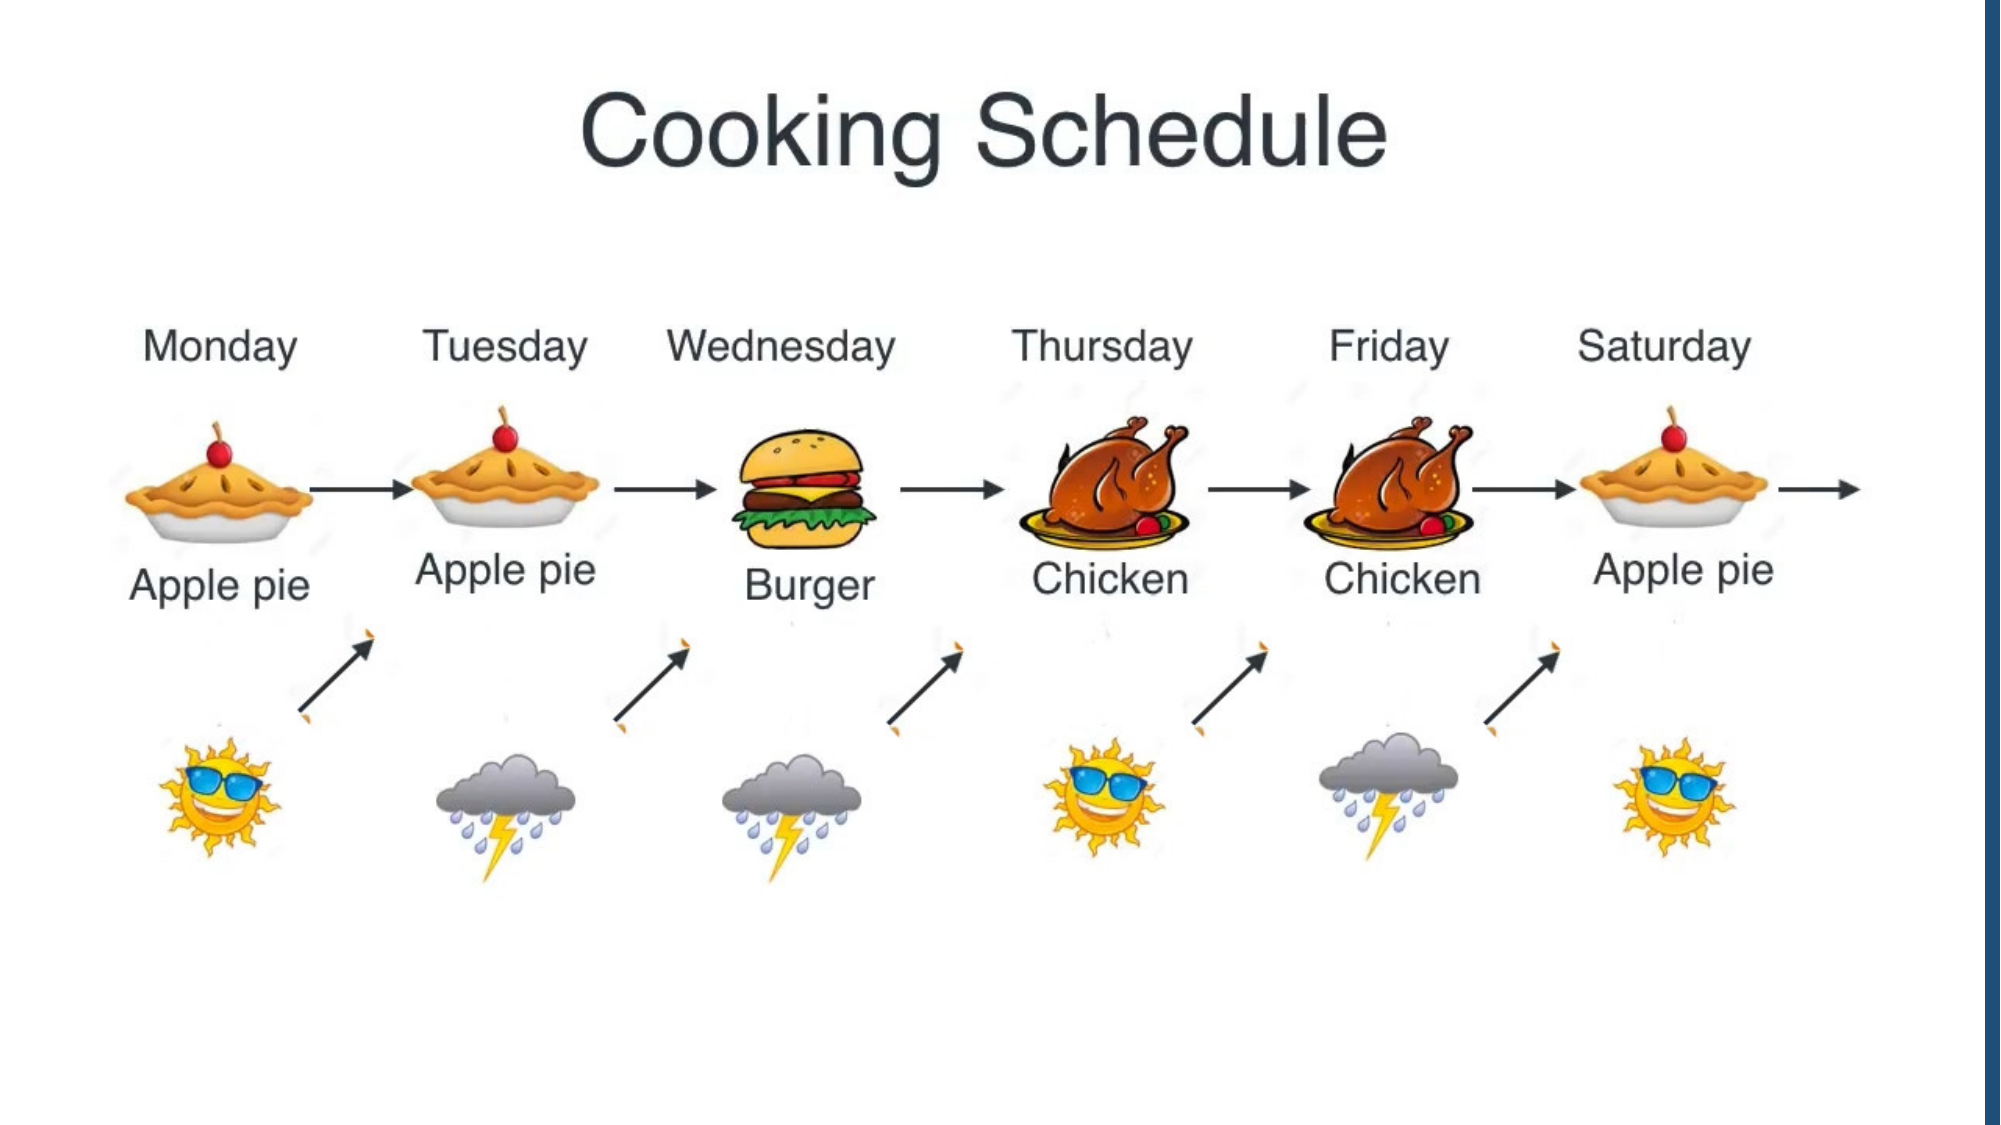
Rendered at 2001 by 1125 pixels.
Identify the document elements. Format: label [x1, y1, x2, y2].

text_box [1985, 0, 2000, 1125]
picture [0, 0, 1985, 1125]
